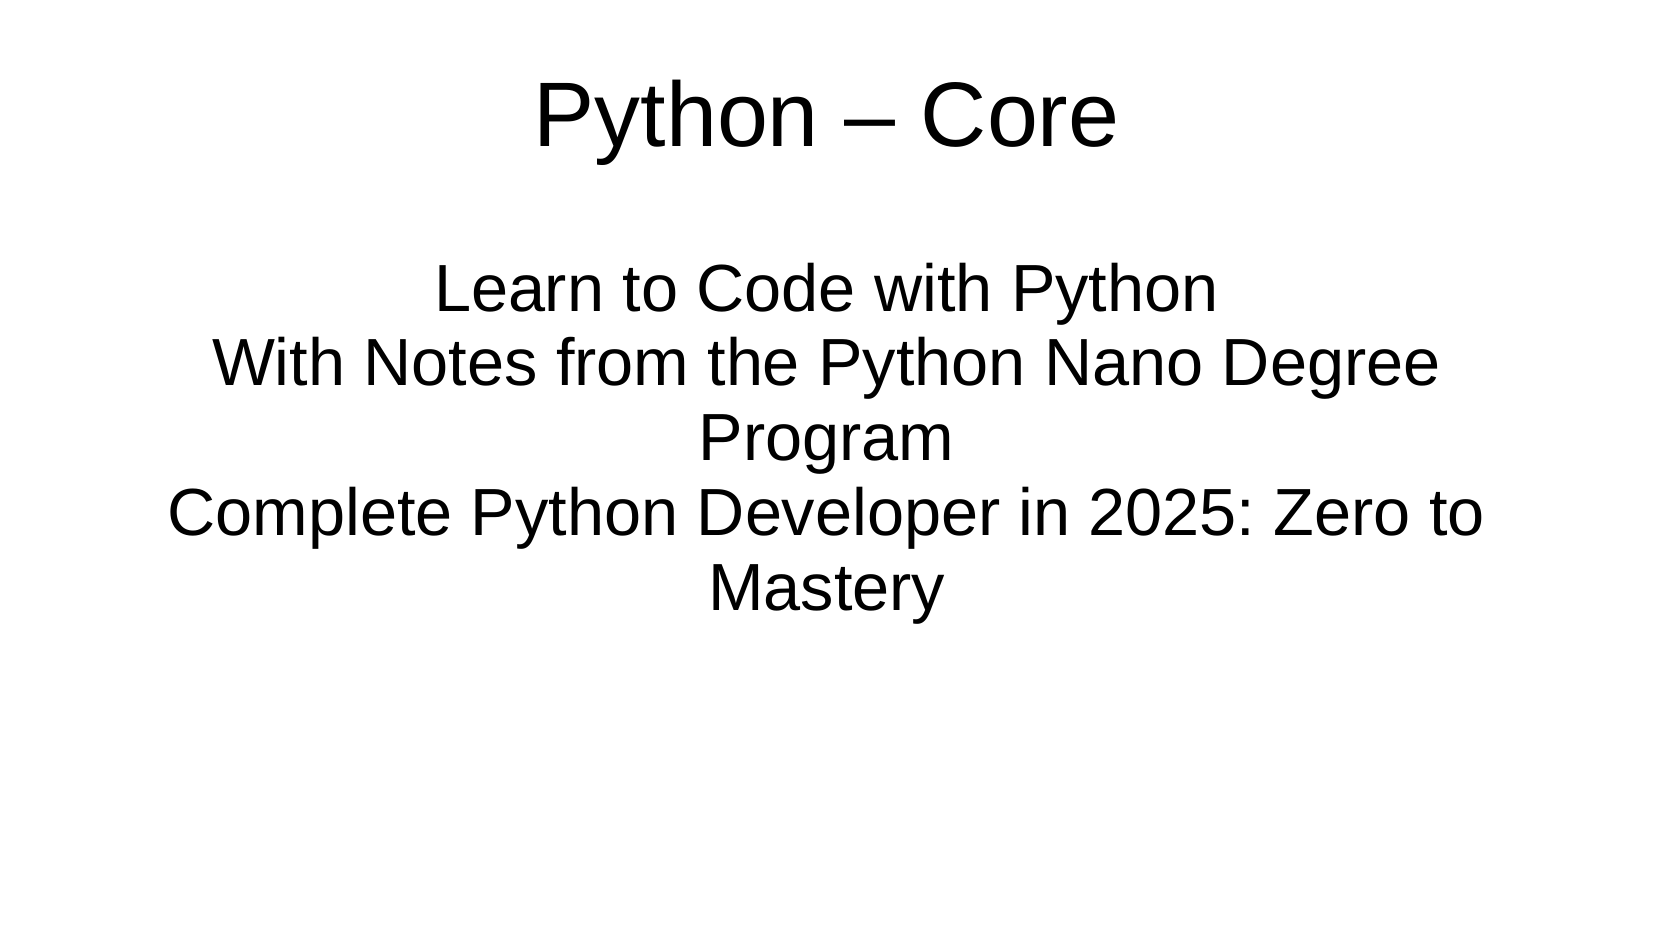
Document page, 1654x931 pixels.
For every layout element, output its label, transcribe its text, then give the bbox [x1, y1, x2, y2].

subtitle Learn to Code with Python With Notes from the Python Nano Degree Program Complete Python Developer in 2025: Zero to Mastery [82, 217, 1571, 758]
title Python – Core [82, 37, 1571, 193]
